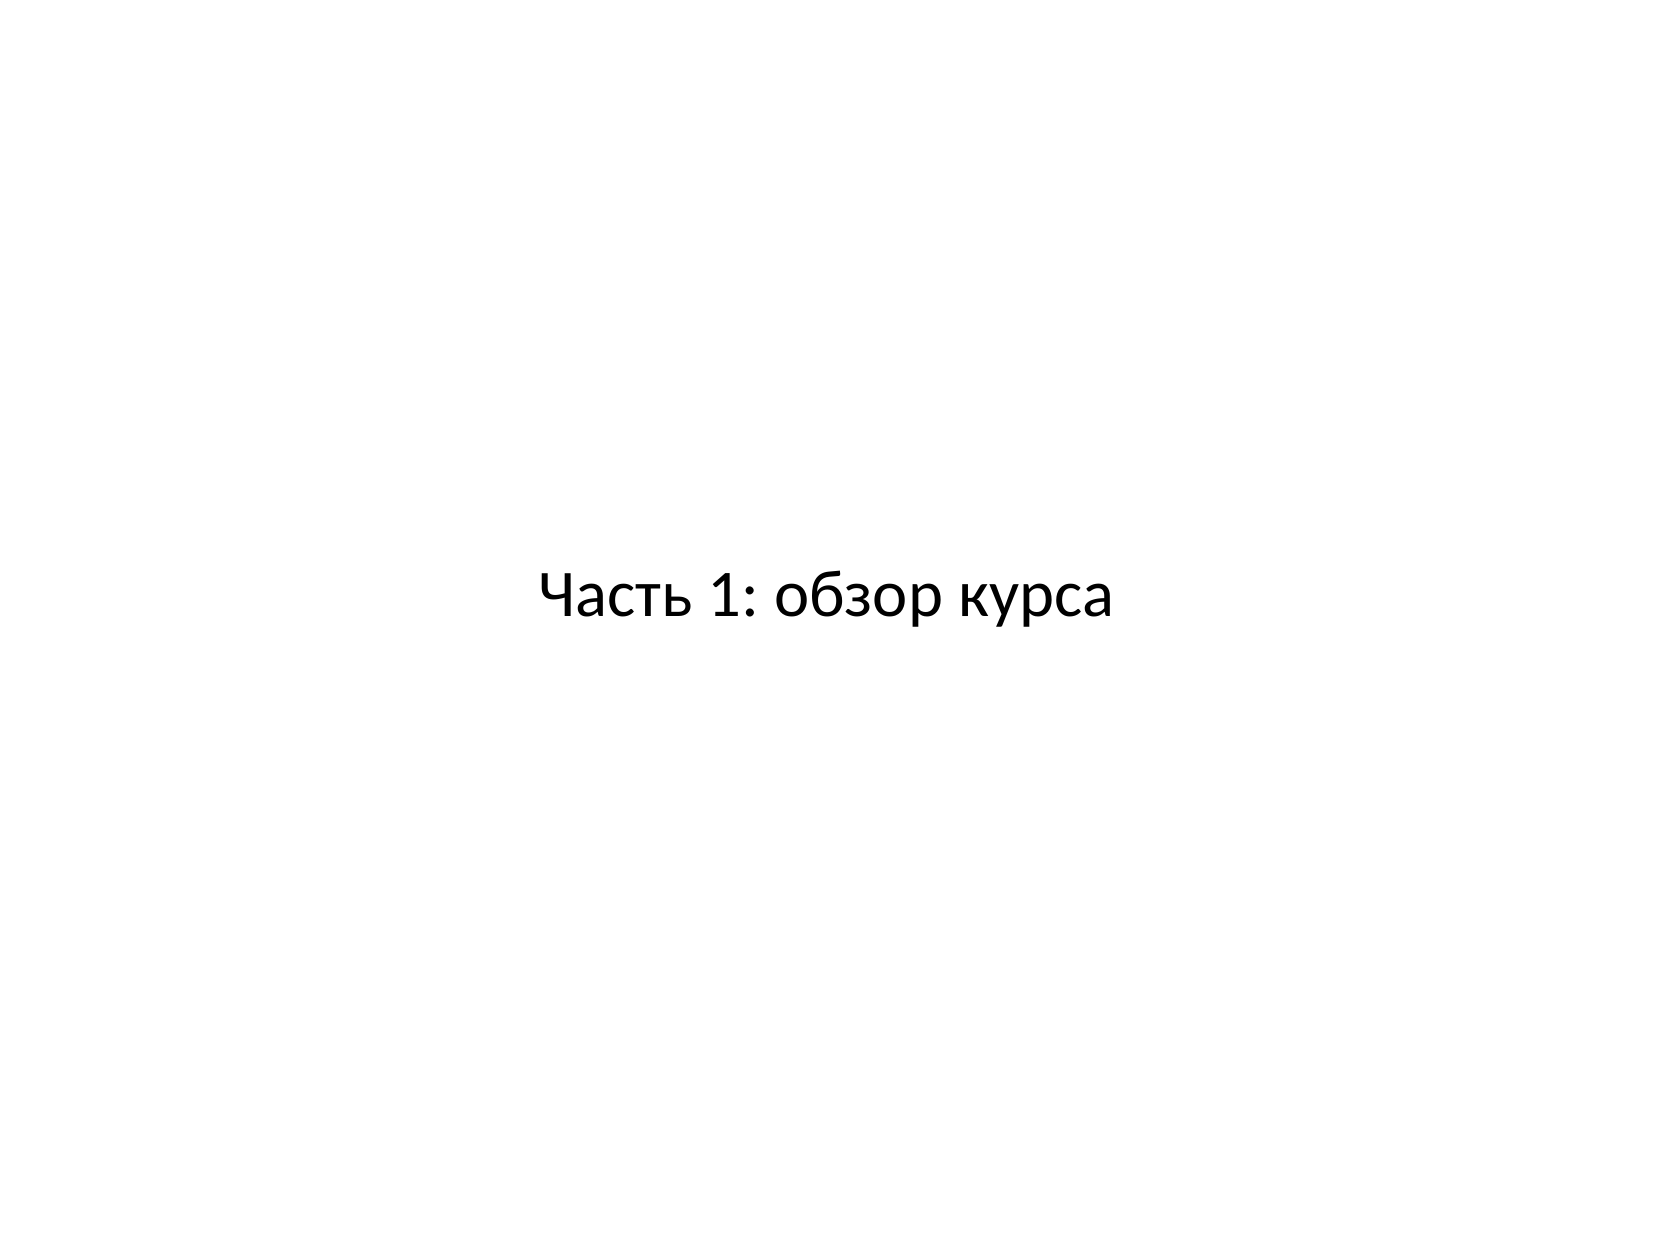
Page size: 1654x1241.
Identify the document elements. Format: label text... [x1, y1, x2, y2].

title Часть 1: обзор курса [82, 496, 1571, 703]
